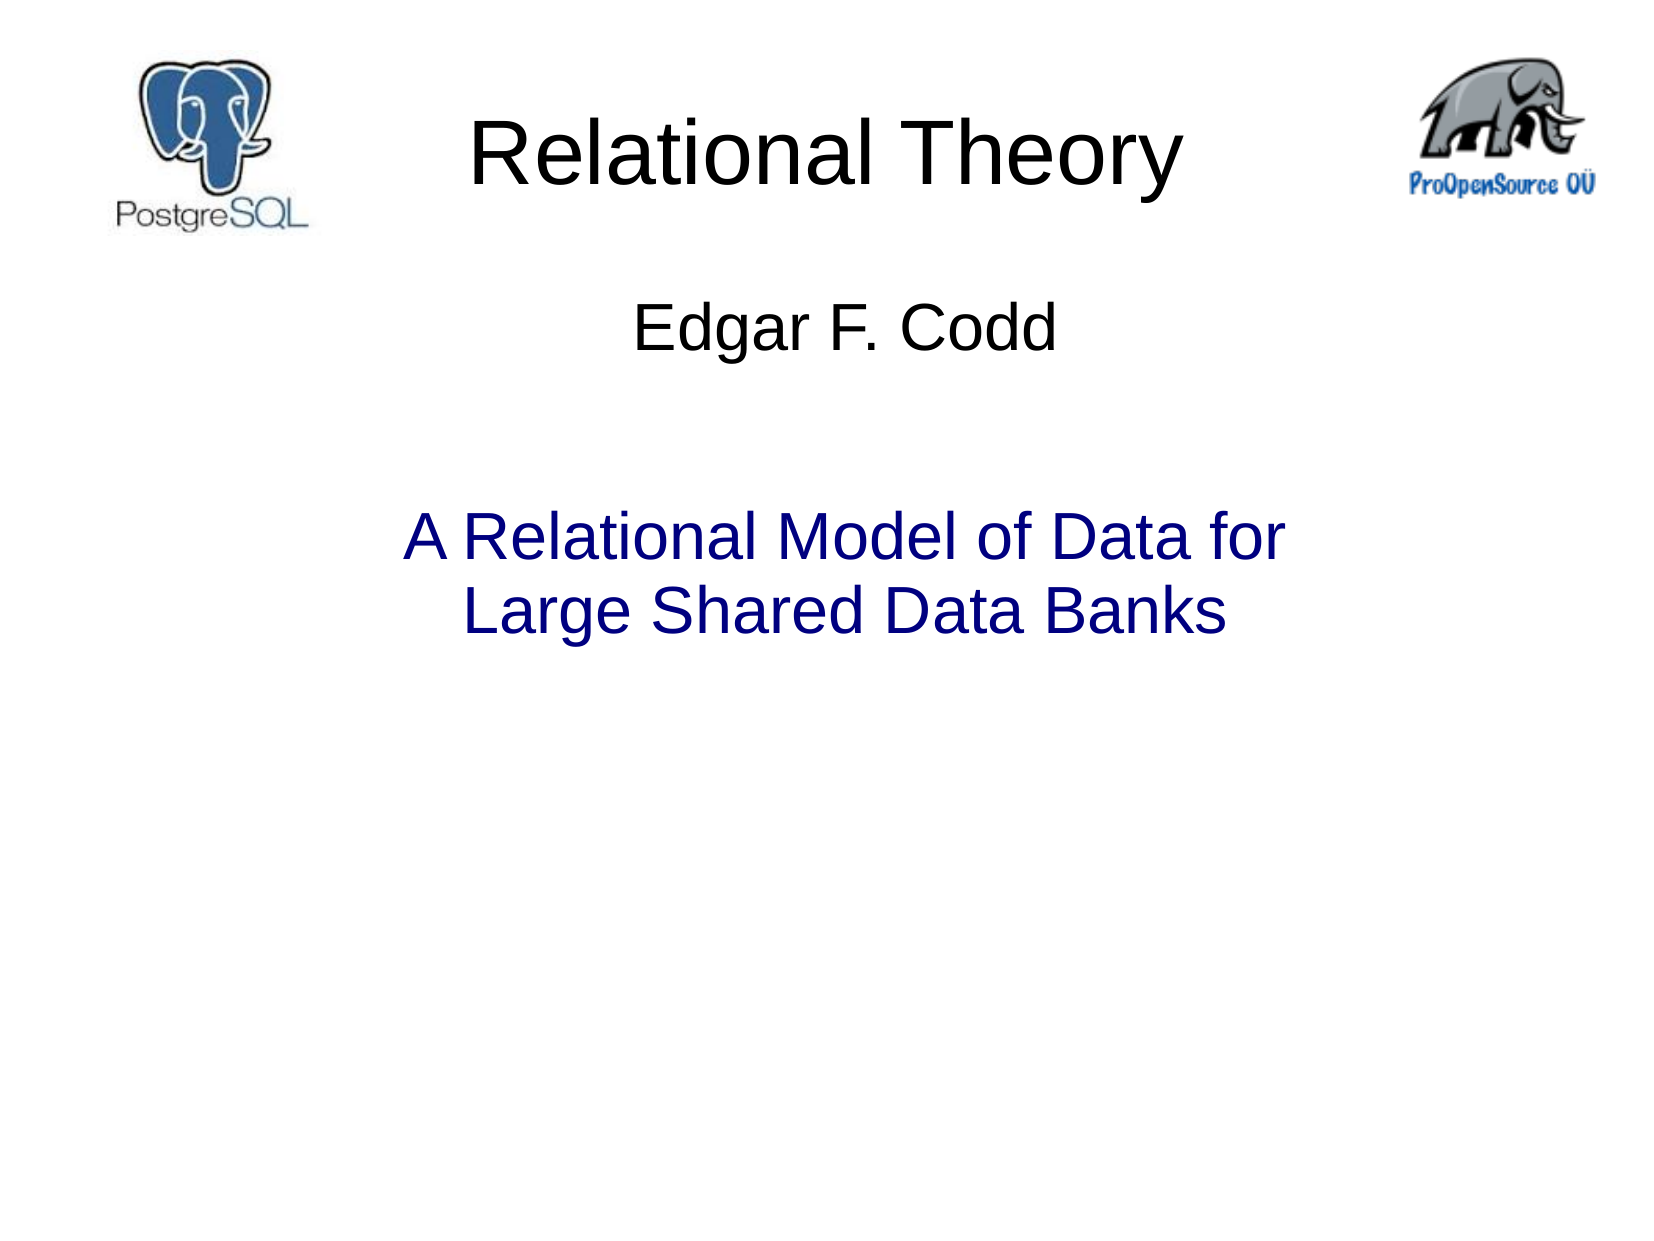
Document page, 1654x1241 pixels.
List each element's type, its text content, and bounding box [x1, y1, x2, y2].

picture [1408, 50, 1598, 203]
list Edgar F. Codd A Relational Model of Data for Large Shared Data Banks [82, 290, 1538, 1010]
title Relational Theory [82, 49, 1571, 257]
picture [58, 50, 356, 237]
